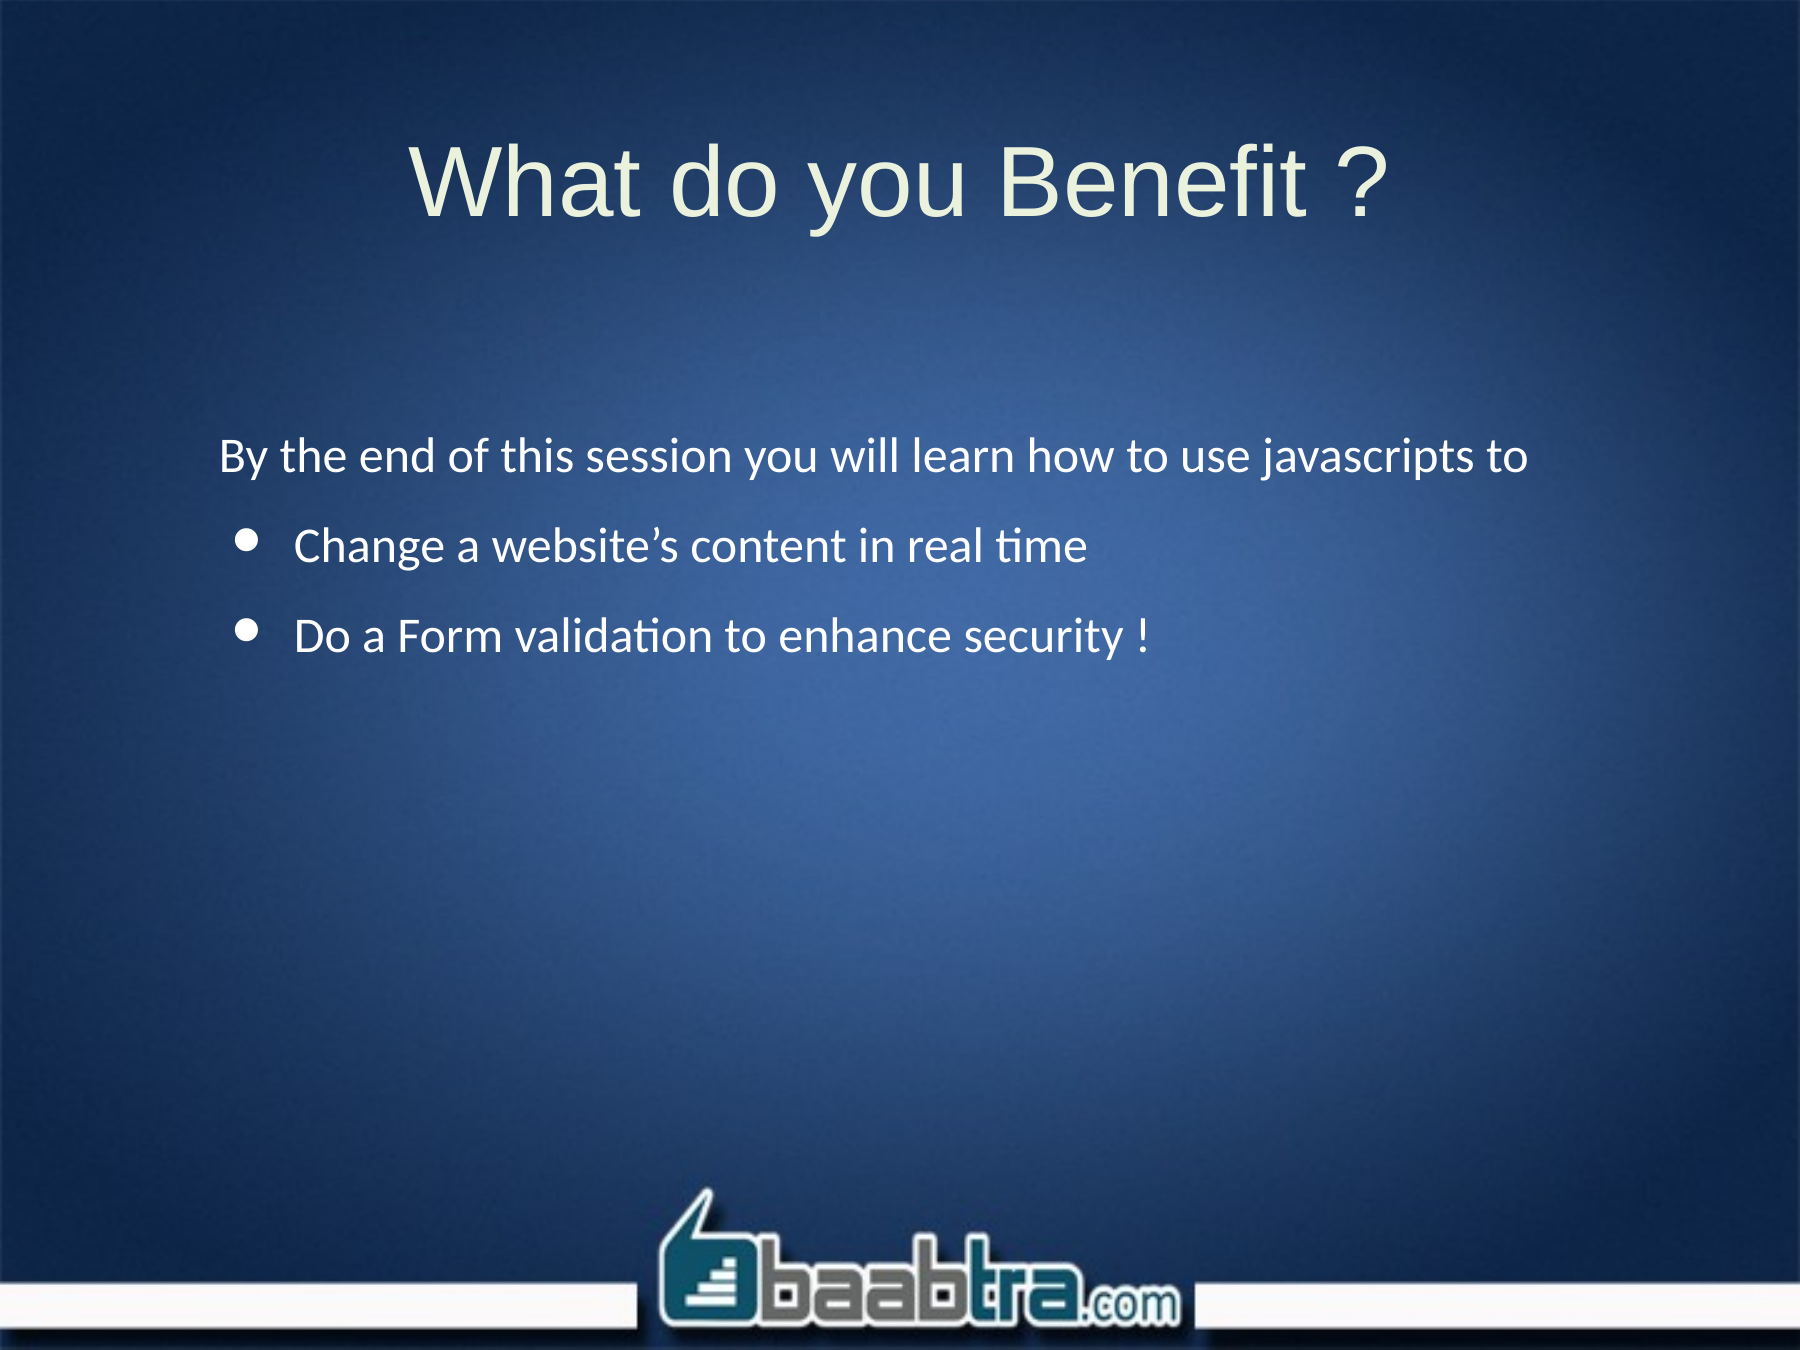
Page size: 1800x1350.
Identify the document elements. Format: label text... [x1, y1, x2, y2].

title What do you Benefit ? [90, 64, 1710, 290]
picture [0, 0, 1800, 1350]
text_box By the end of this session you will learn how to use javascripts to Change a website’s content in real time Do a Form validation to enhance security ! [203, 377, 1570, 1113]
